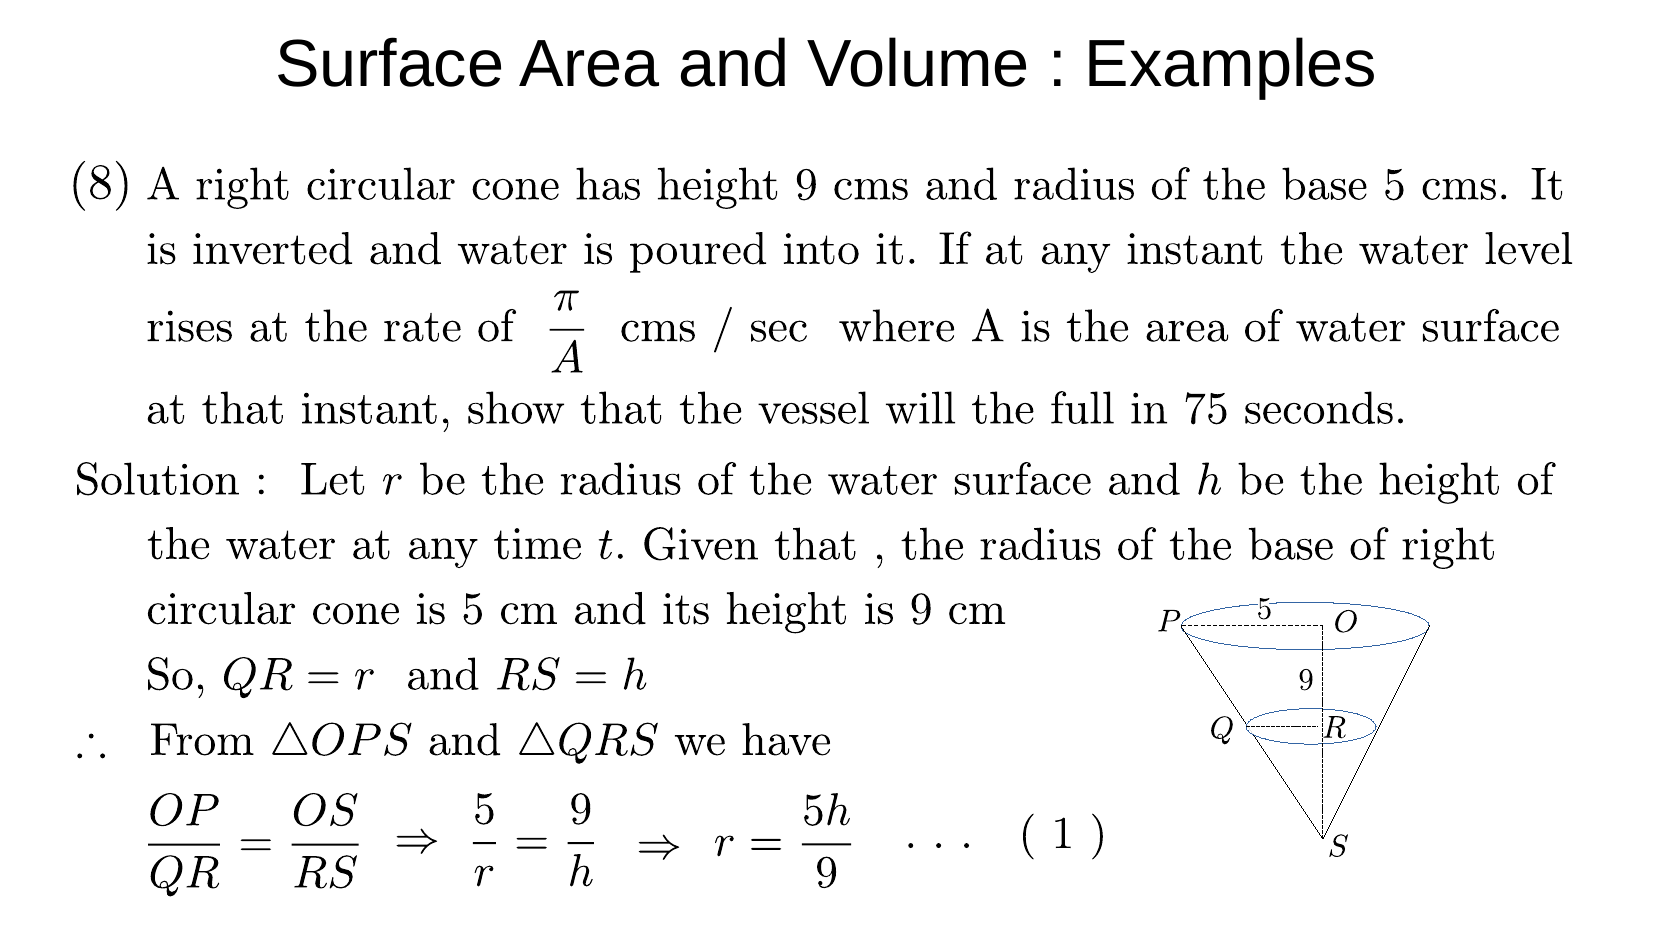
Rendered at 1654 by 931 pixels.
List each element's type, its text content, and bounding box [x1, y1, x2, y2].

text_box [1181, 597, 1429, 650]
text_box [147, 231, 1573, 274]
text_box [147, 290, 1559, 373]
title Surface Area and Volume : Examples [82, 25, 1571, 101]
text_box [147, 657, 647, 699]
text_box [644, 527, 1494, 569]
text_box [147, 527, 623, 569]
text_box [71, 160, 128, 211]
text_box [396, 828, 438, 854]
text_box [638, 834, 680, 860]
text_box [1329, 834, 1348, 858]
text_box [76, 462, 264, 496]
text_box [906, 813, 1103, 860]
text_box [715, 793, 852, 889]
text_box [147, 591, 1006, 634]
text_box [1158, 609, 1181, 632]
text_box [1211, 716, 1233, 745]
text_box [301, 461, 1556, 504]
text_box [472, 793, 594, 887]
text_box [1246, 708, 1377, 745]
text_box [77, 722, 831, 764]
text_box [147, 166, 1563, 209]
text_box [147, 391, 1403, 433]
text_box [148, 792, 359, 897]
subtitle [47, 141, 1607, 896]
text_box [1299, 668, 1313, 691]
